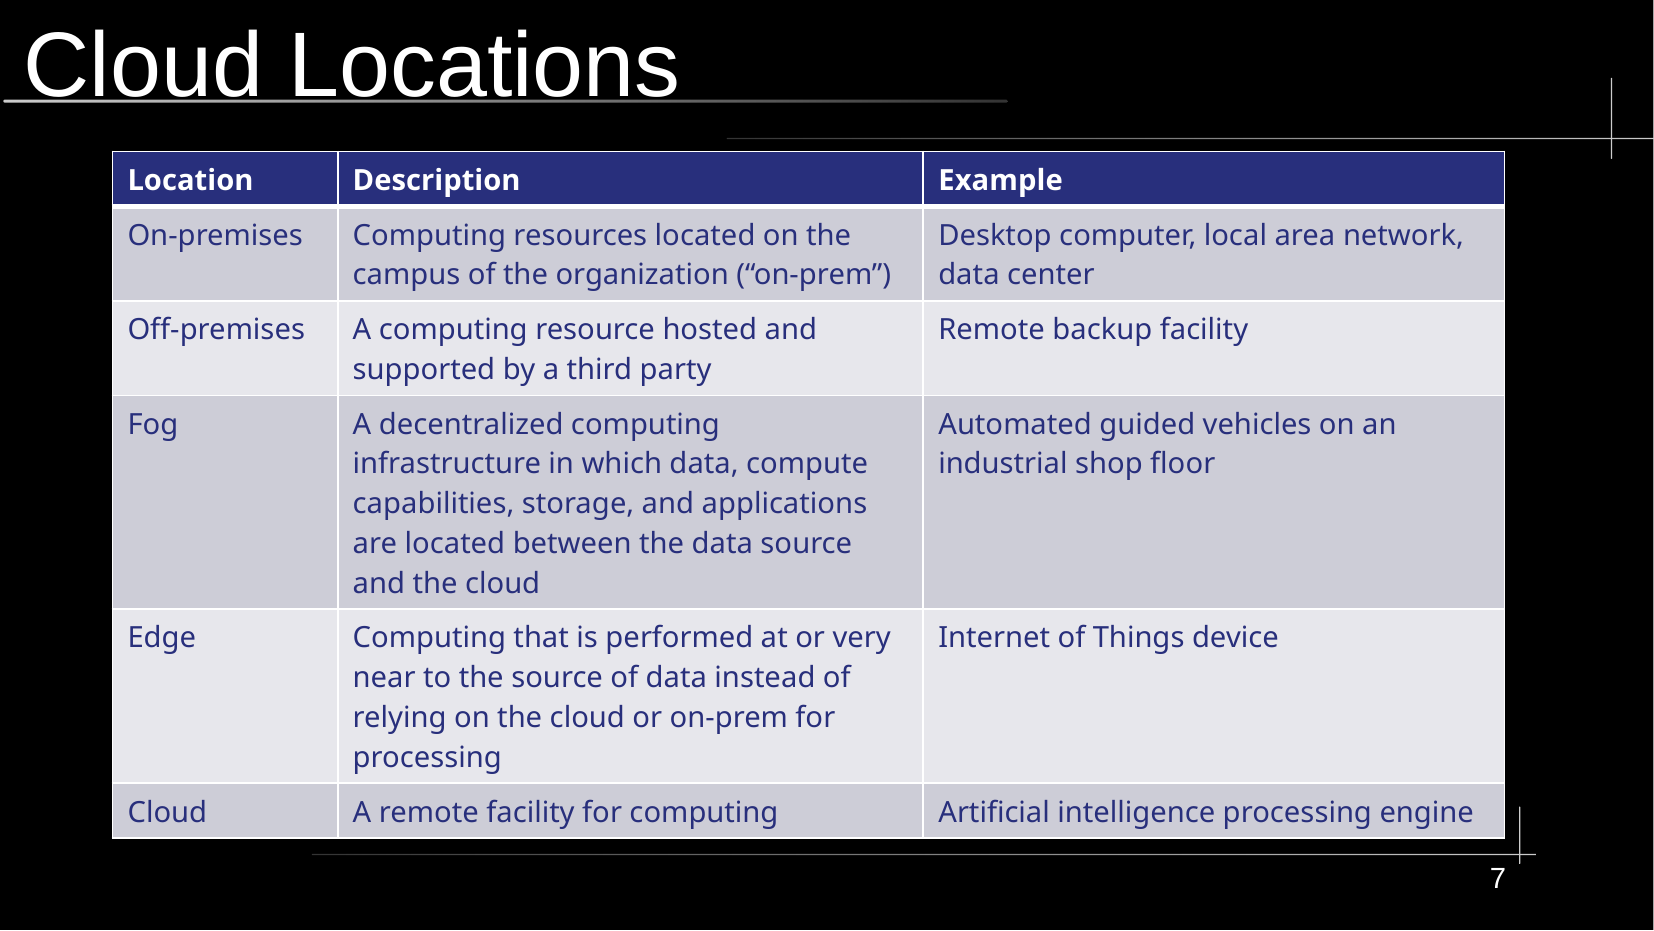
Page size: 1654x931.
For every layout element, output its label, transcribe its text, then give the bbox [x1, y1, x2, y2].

table_cell On-premises [113, 209, 337, 300]
table_cell Off-premises [113, 302, 337, 395]
table_cell Computing that is performed at or very near to the source of data instead of relying on the cloud or on-prem for processing [339, 610, 922, 782]
table_header Example [924, 152, 1504, 204]
table_cell Edge [113, 610, 337, 782]
table_cell Desktop computer, local area network, data center [924, 209, 1504, 300]
title Cloud Locations [23, 11, 1589, 119]
table_cell Remote backup facility [924, 302, 1504, 395]
table_cell A remote facility for computing [339, 784, 922, 837]
table_header Location [113, 152, 337, 204]
table_cell A decentralized computing infrastructure in which data, compute capabilities, storage, and applications are located between the data source and the cloud [339, 396, 922, 608]
table_cell Artificial intelligence processing engine [924, 784, 1504, 837]
table_cell Internet of Things device [924, 610, 1504, 782]
table_cell A computing resource hosted and supported by a third party [339, 302, 922, 395]
table_cell Cloud [113, 784, 337, 837]
table_header Description [339, 152, 922, 204]
table_cell Computing resources located on the campus of the organization (“on-prem”) [339, 209, 922, 300]
table_cell Fog [113, 396, 337, 608]
table_cell Automated guided vehicles on an industrial shop floor [924, 396, 1504, 608]
